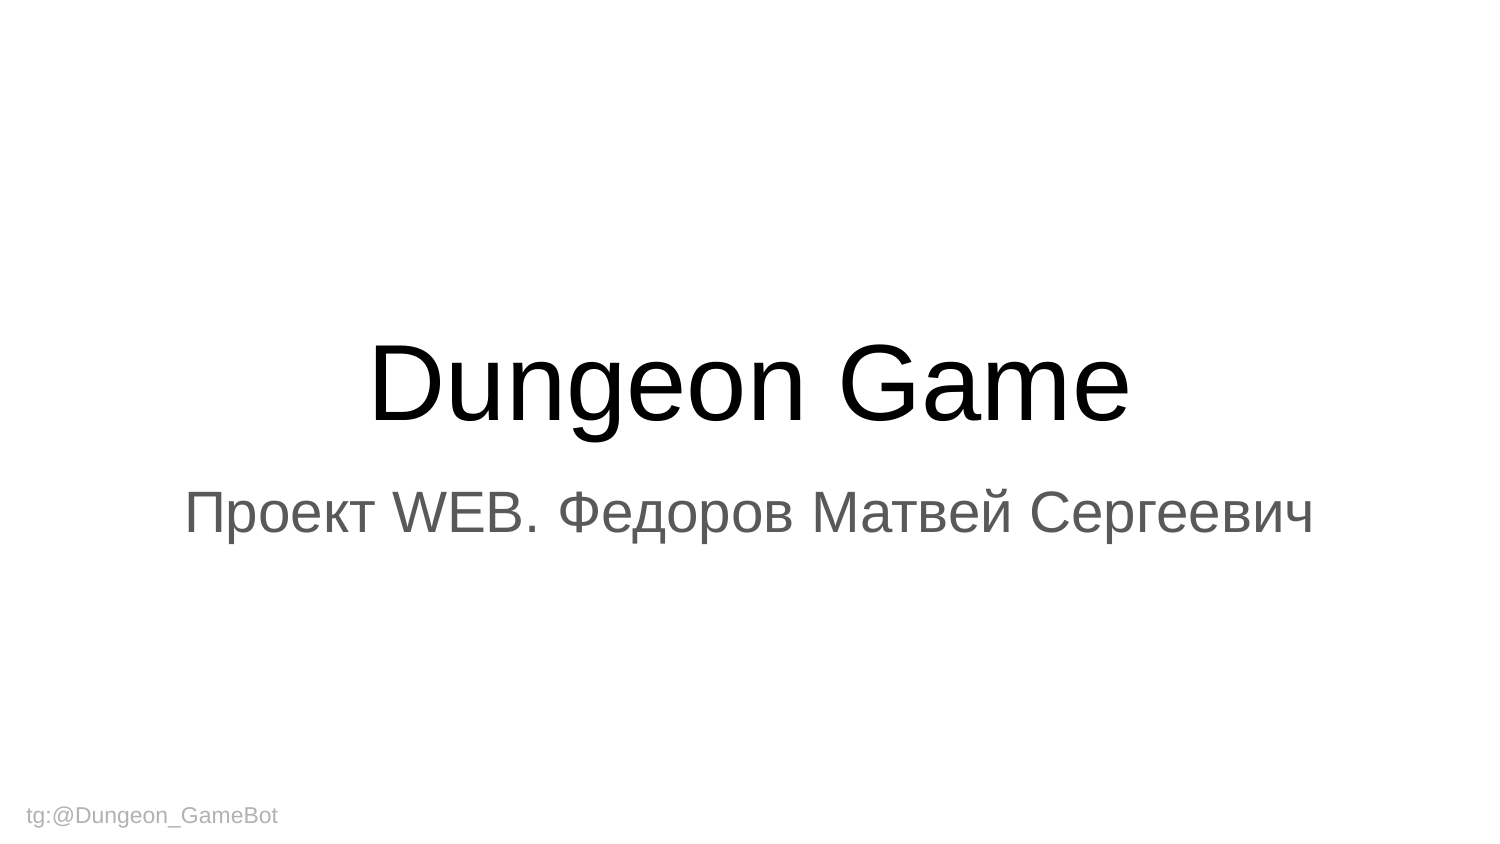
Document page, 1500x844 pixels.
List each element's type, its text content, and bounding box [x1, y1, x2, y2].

subtitle Проект WEB. Федоров Матвей Сергеевич [51, 464, 1449, 595]
title Dungeon Game [51, 122, 1449, 459]
title tg:@Dungeon_GameBot [0, 765, 305, 844]
